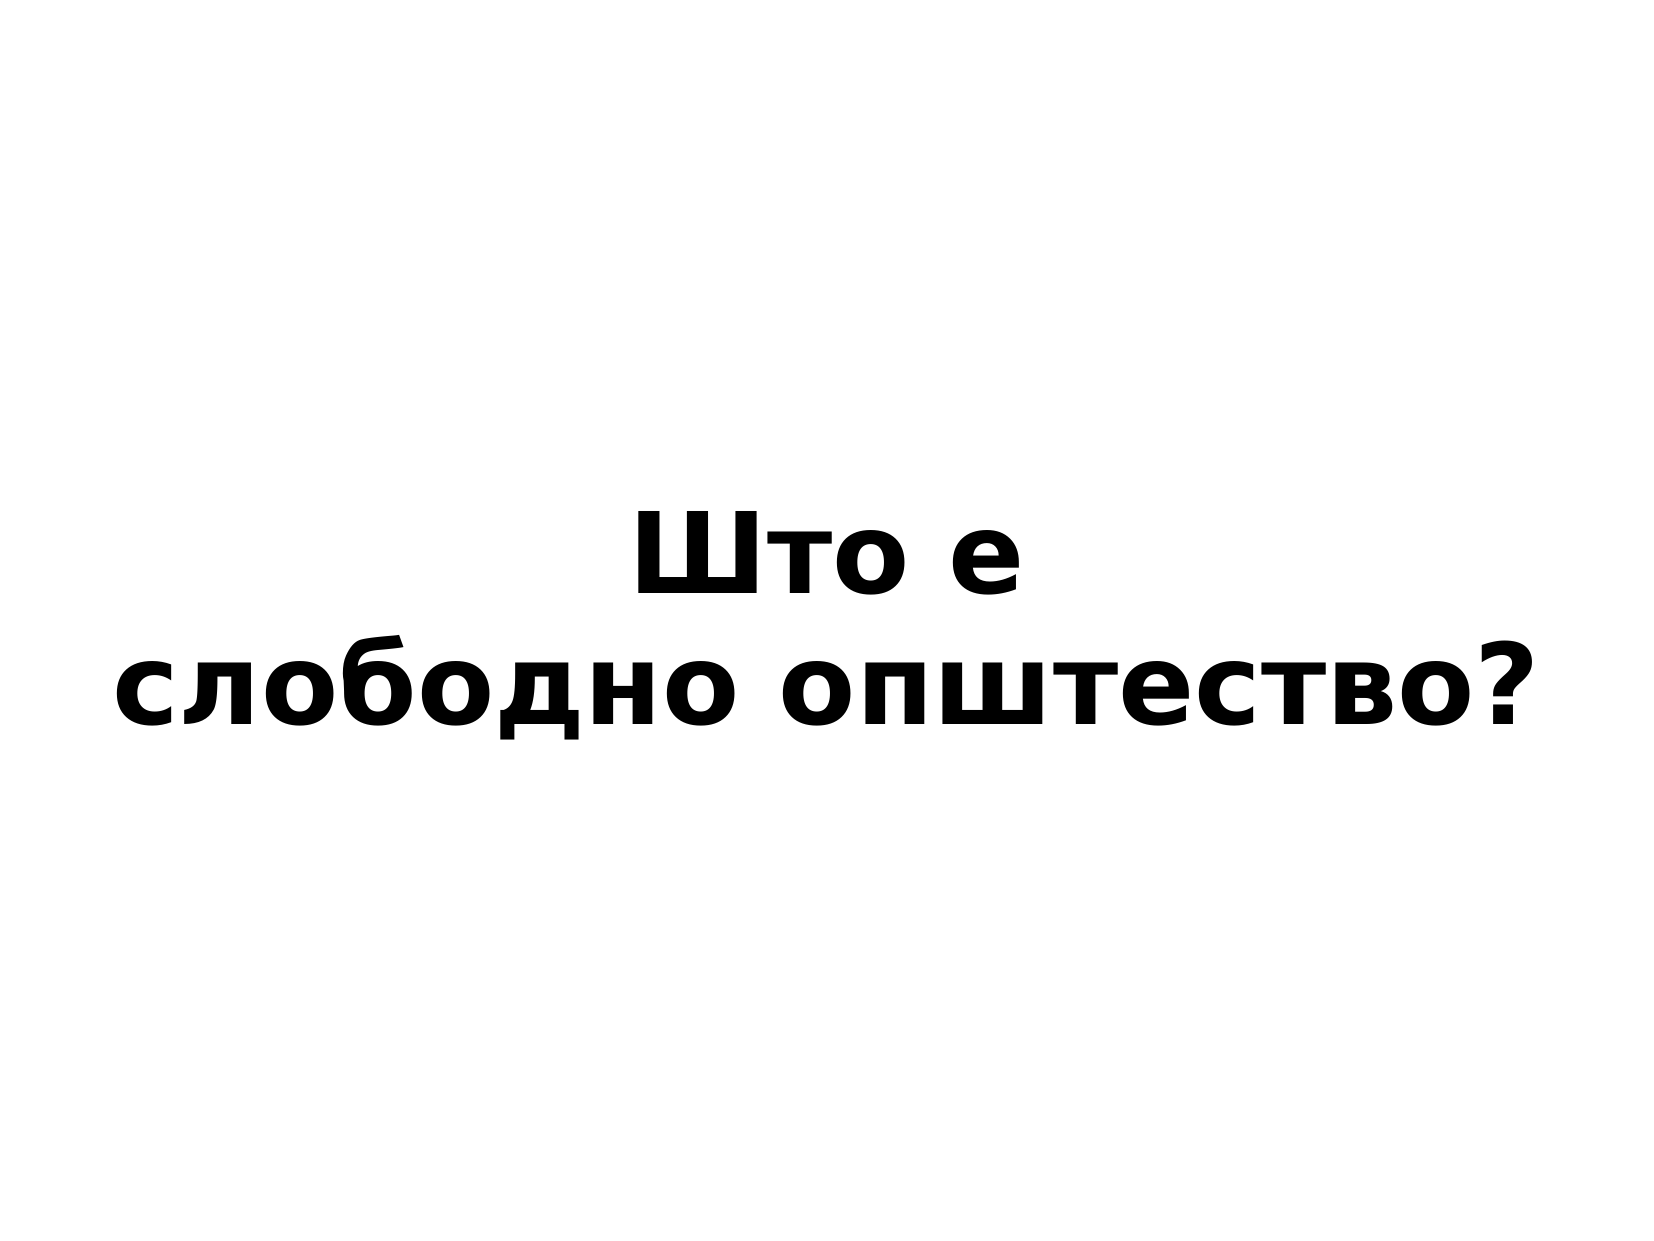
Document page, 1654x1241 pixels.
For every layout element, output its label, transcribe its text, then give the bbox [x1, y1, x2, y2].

subtitle Што е слободно општество? [0, 0, 1654, 1241]
